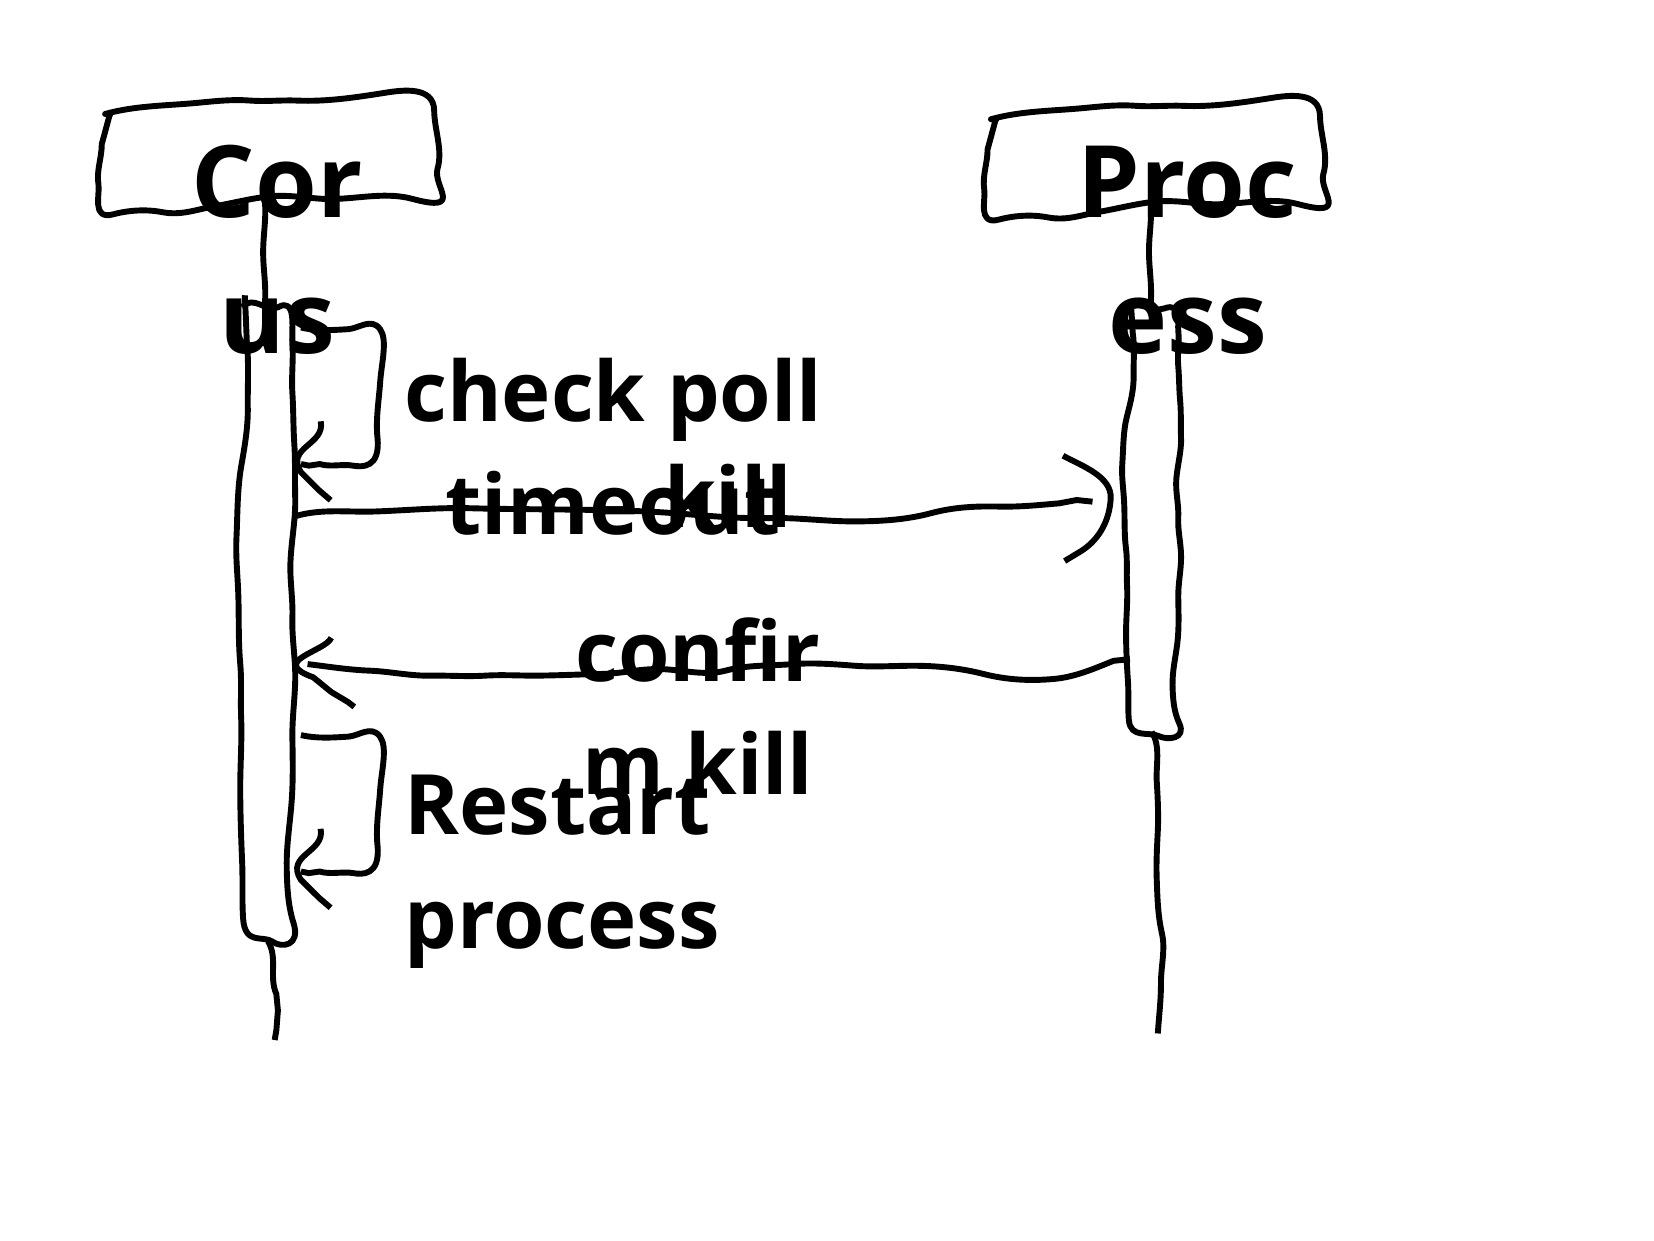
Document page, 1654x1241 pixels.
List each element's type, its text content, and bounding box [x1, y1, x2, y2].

text_box Process [1062, 103, 1329, 207]
text_box confirm kill [733, 667, 916, 673]
text_box check poll timeout [389, 325, 1010, 414]
text_box confirm kill [561, 584, 916, 672]
text_box Corus [177, 103, 384, 207]
text_box kill [649, 431, 827, 550]
text_box Restart process [389, 738, 886, 827]
